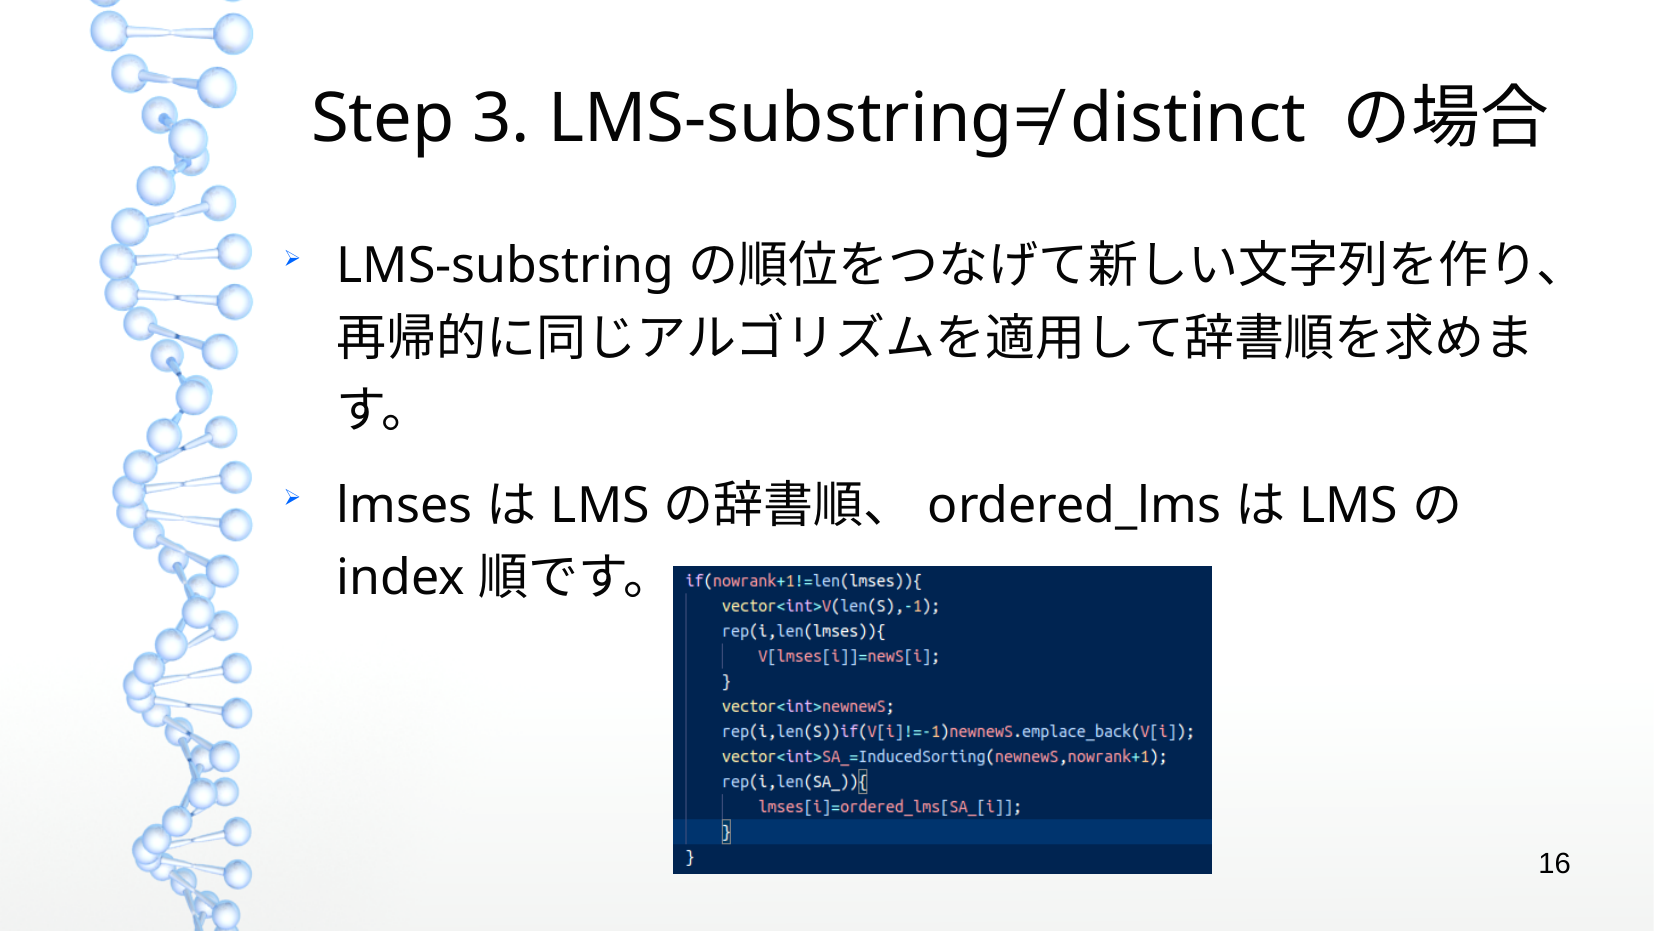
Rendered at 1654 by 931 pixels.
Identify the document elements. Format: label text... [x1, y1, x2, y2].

list LMS-substringの順位をつなげて新しい文字列を作り、 再帰的に同じアルゴリズムを適用して辞書順を求めます。 lmsesはLMSの辞書順、ordered_lmsはLMSの index順です。 [265, 224, 1595, 764]
picture [0, 0, 1654, 931]
title Step 3. LMS-substring≠ distinct の場合 [265, 35, 1595, 189]
